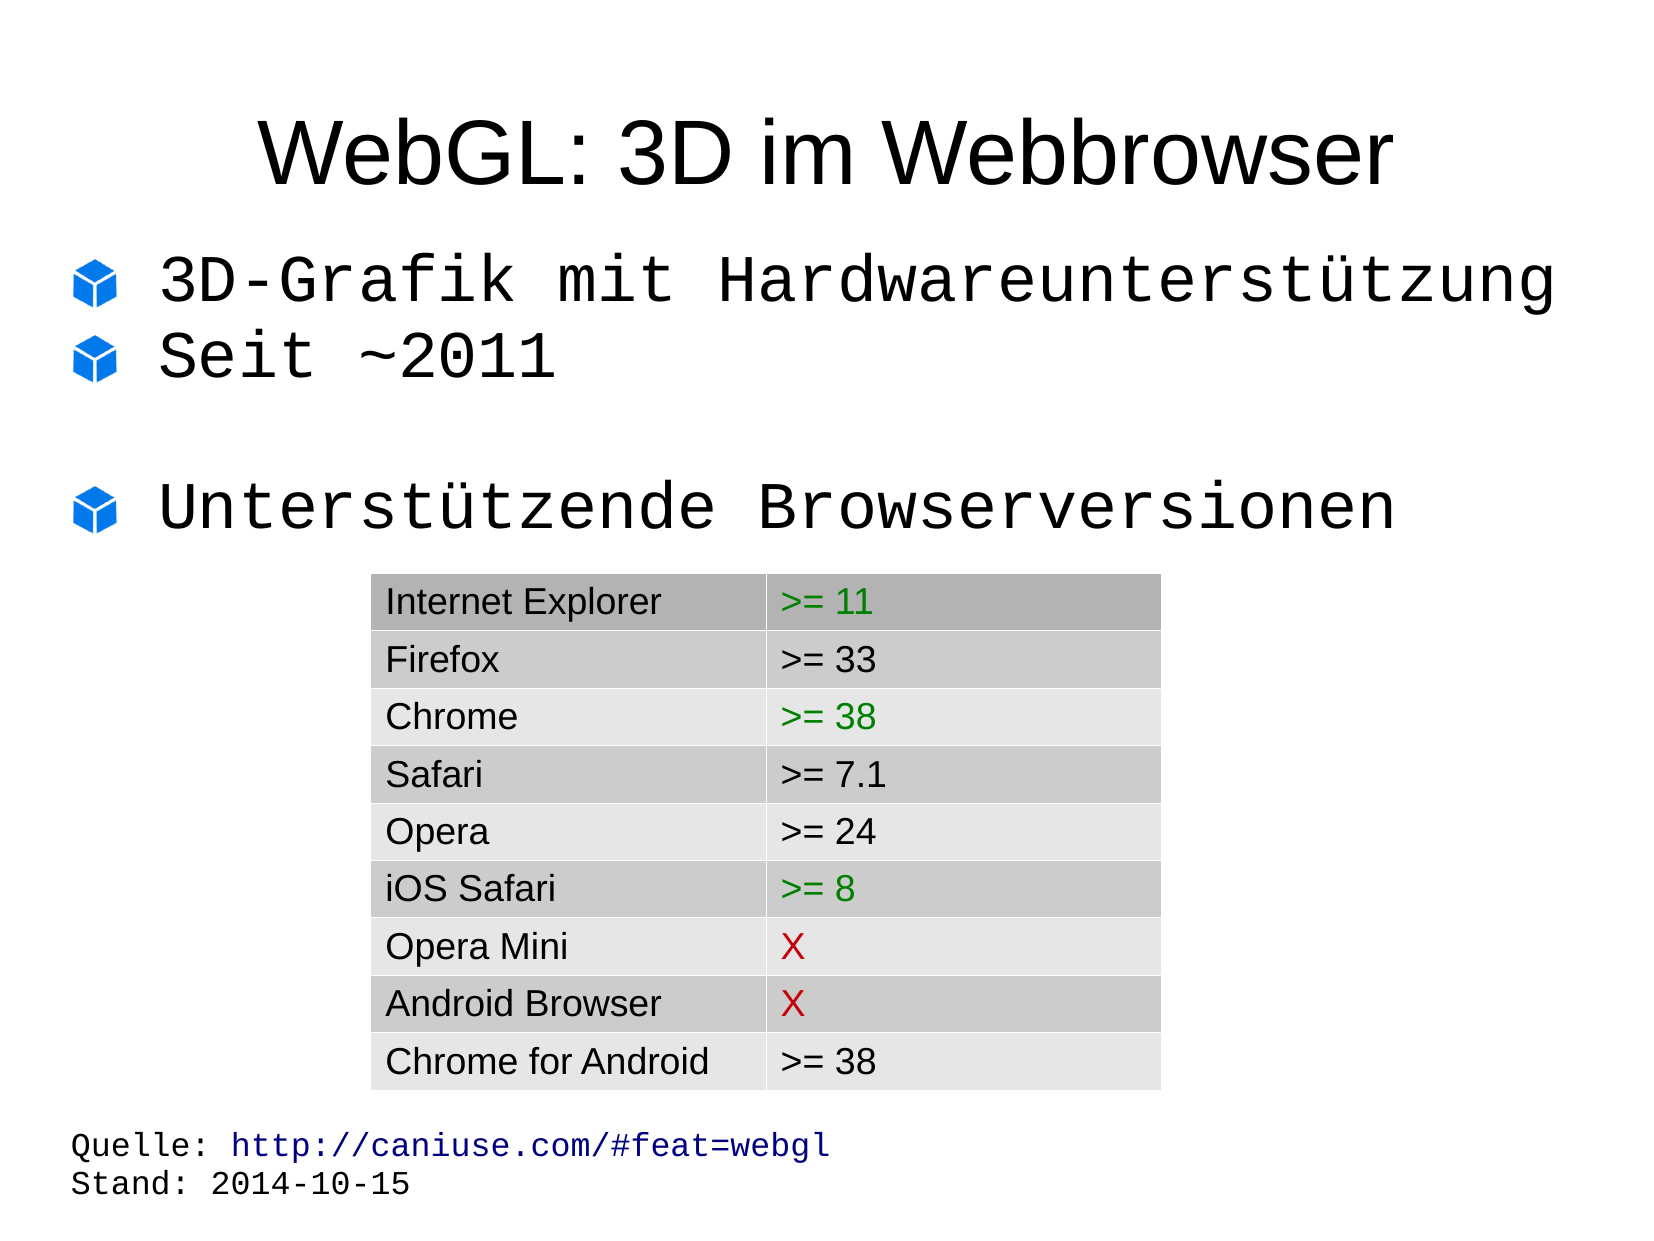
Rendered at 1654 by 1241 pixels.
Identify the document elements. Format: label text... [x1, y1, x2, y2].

table_cell >= 38 [767, 1033, 1161, 1090]
table_cell >= 24 [767, 804, 1161, 860]
table_cell >= 33 [767, 631, 1161, 688]
table_cell Android Browser [371, 976, 766, 1032]
table_cell Opera Mini [371, 918, 766, 975]
table_cell Safari [371, 746, 766, 803]
table_cell Firefox [371, 631, 766, 688]
table_cell Chrome for Android [371, 1033, 766, 1090]
table_cell iOS Safari [371, 861, 766, 917]
table_cell >= 7.1 [767, 746, 1161, 803]
table_header >= 11 [767, 574, 1161, 630]
subtitle 3D-Grafik mit Hardwareunterstützung Seit ~2011 Unterstützende Browserversionen Quelle: http://caniuse.com/#feat=webgl Stand: 2014-10-15 [70, 167, 1560, 1208]
table_cell >= 38 [767, 689, 1161, 745]
table_cell >= 8 [767, 861, 1161, 917]
table_cell Opera [371, 804, 766, 860]
table_cell X [767, 918, 1161, 975]
table_cell X [767, 976, 1161, 1032]
table_header Internet Explorer [371, 574, 766, 630]
title WebGL: 3D im Webbrowser [82, 49, 1571, 257]
table_cell Chrome [371, 689, 766, 745]
